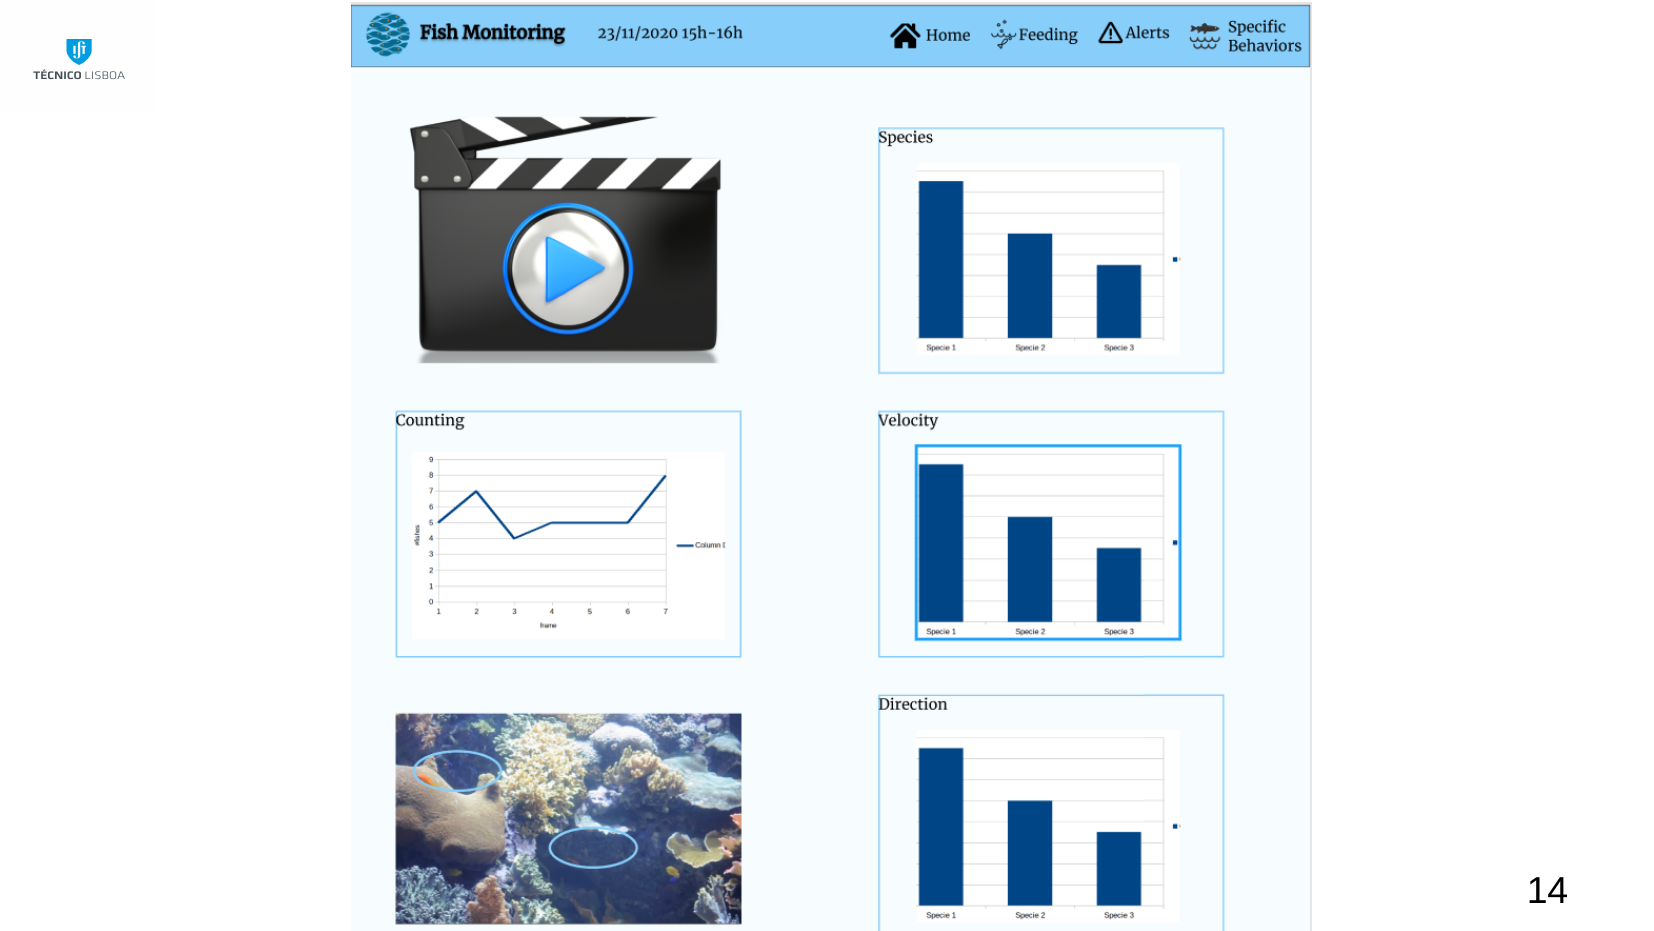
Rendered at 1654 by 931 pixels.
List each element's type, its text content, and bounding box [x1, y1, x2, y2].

picture [0, 0, 156, 113]
text_box <number> [1512, 862, 1654, 931]
picture [351, 2, 1312, 931]
